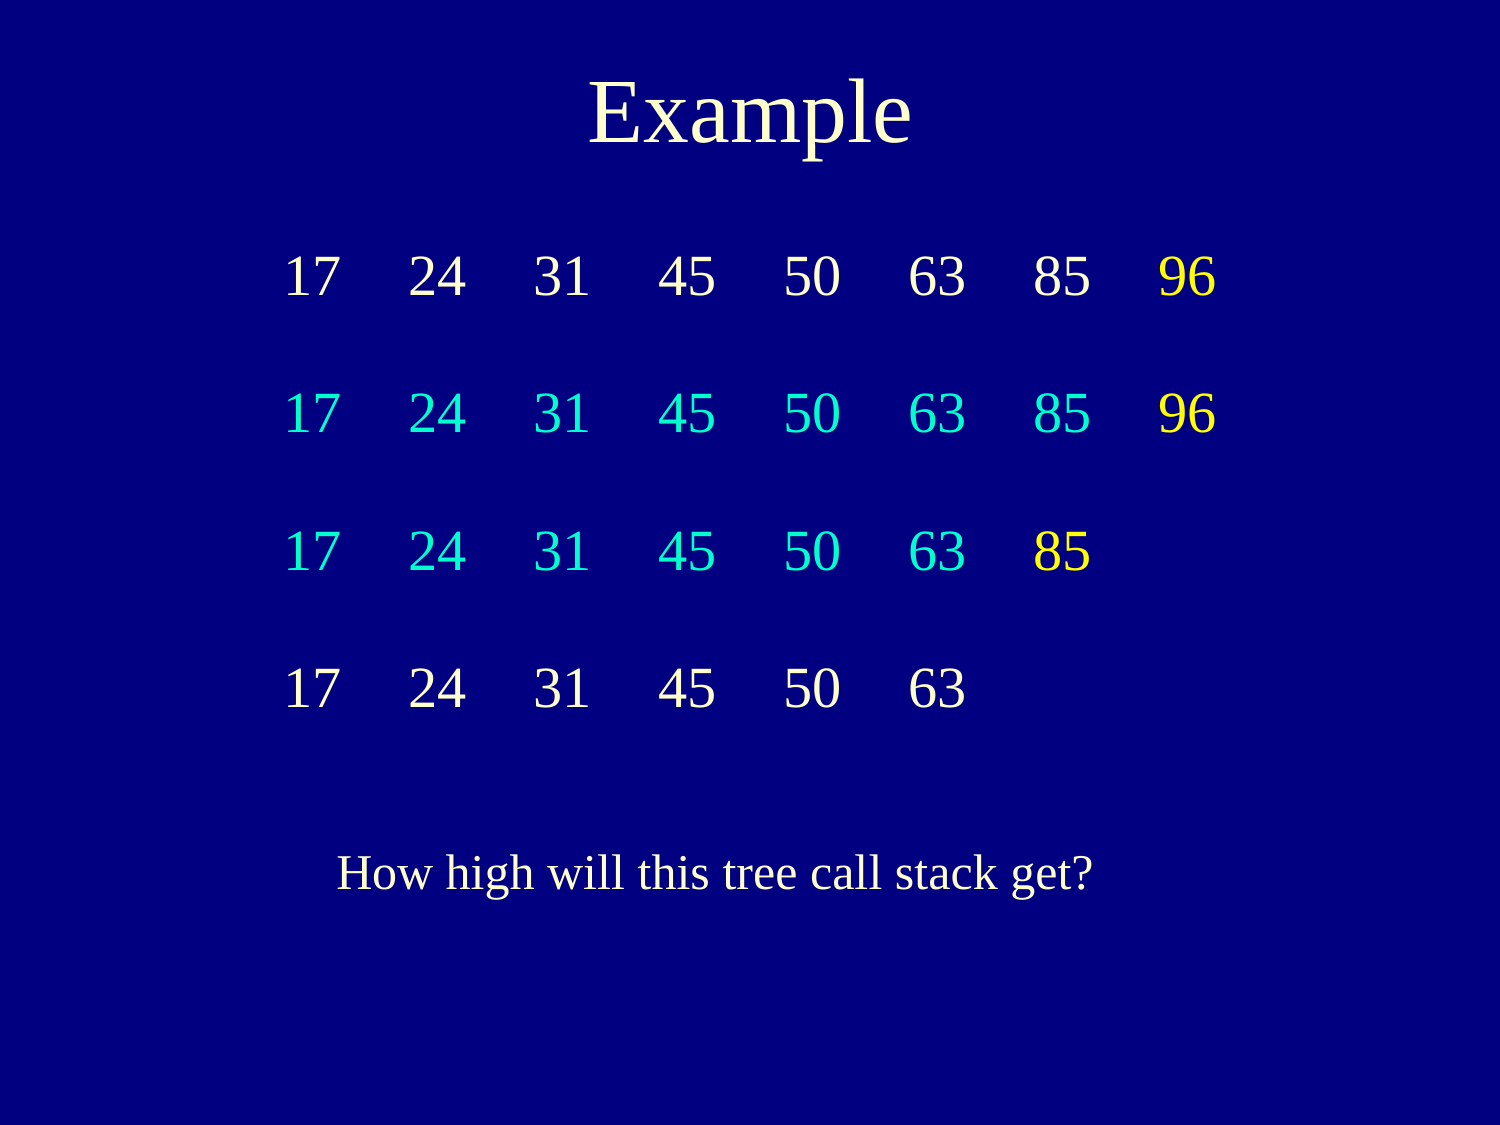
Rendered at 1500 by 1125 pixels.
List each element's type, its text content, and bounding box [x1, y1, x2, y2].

table_header 50 [750, 229, 875, 325]
table_header 50 [750, 642, 875, 737]
table_header 63 [875, 642, 1000, 737]
table_header 85 [1000, 504, 1125, 600]
title Example [22, 43, 1480, 169]
table_header 31 [500, 229, 625, 325]
table_header 45 [625, 642, 750, 737]
table_header 31 [500, 642, 625, 737]
table_header 50 [750, 504, 875, 600]
table_header 45 [625, 229, 750, 325]
table_header 24 [375, 504, 500, 600]
text_box How high will this tree call stack get? [321, 831, 1110, 908]
table_header 24 [375, 229, 500, 325]
table_header 45 [625, 504, 750, 600]
table_header 63 [875, 229, 1000, 325]
table_header 96 [1125, 367, 1250, 463]
table_header 17 [250, 229, 375, 325]
table_header 17 [250, 504, 375, 600]
table_header 24 [375, 367, 500, 463]
table_header 17 [250, 367, 375, 463]
table_header 96 [1125, 229, 1250, 325]
table_header 85 [1000, 367, 1125, 463]
table_header 85 [1000, 229, 1125, 325]
table_header 63 [875, 367, 1000, 463]
table_header 31 [500, 504, 625, 600]
table_header 24 [375, 642, 500, 737]
table_header 63 [875, 504, 1000, 600]
table_header 45 [625, 367, 750, 463]
table_header 17 [250, 642, 375, 737]
table_header 50 [750, 367, 875, 463]
table_header 31 [500, 367, 625, 463]
